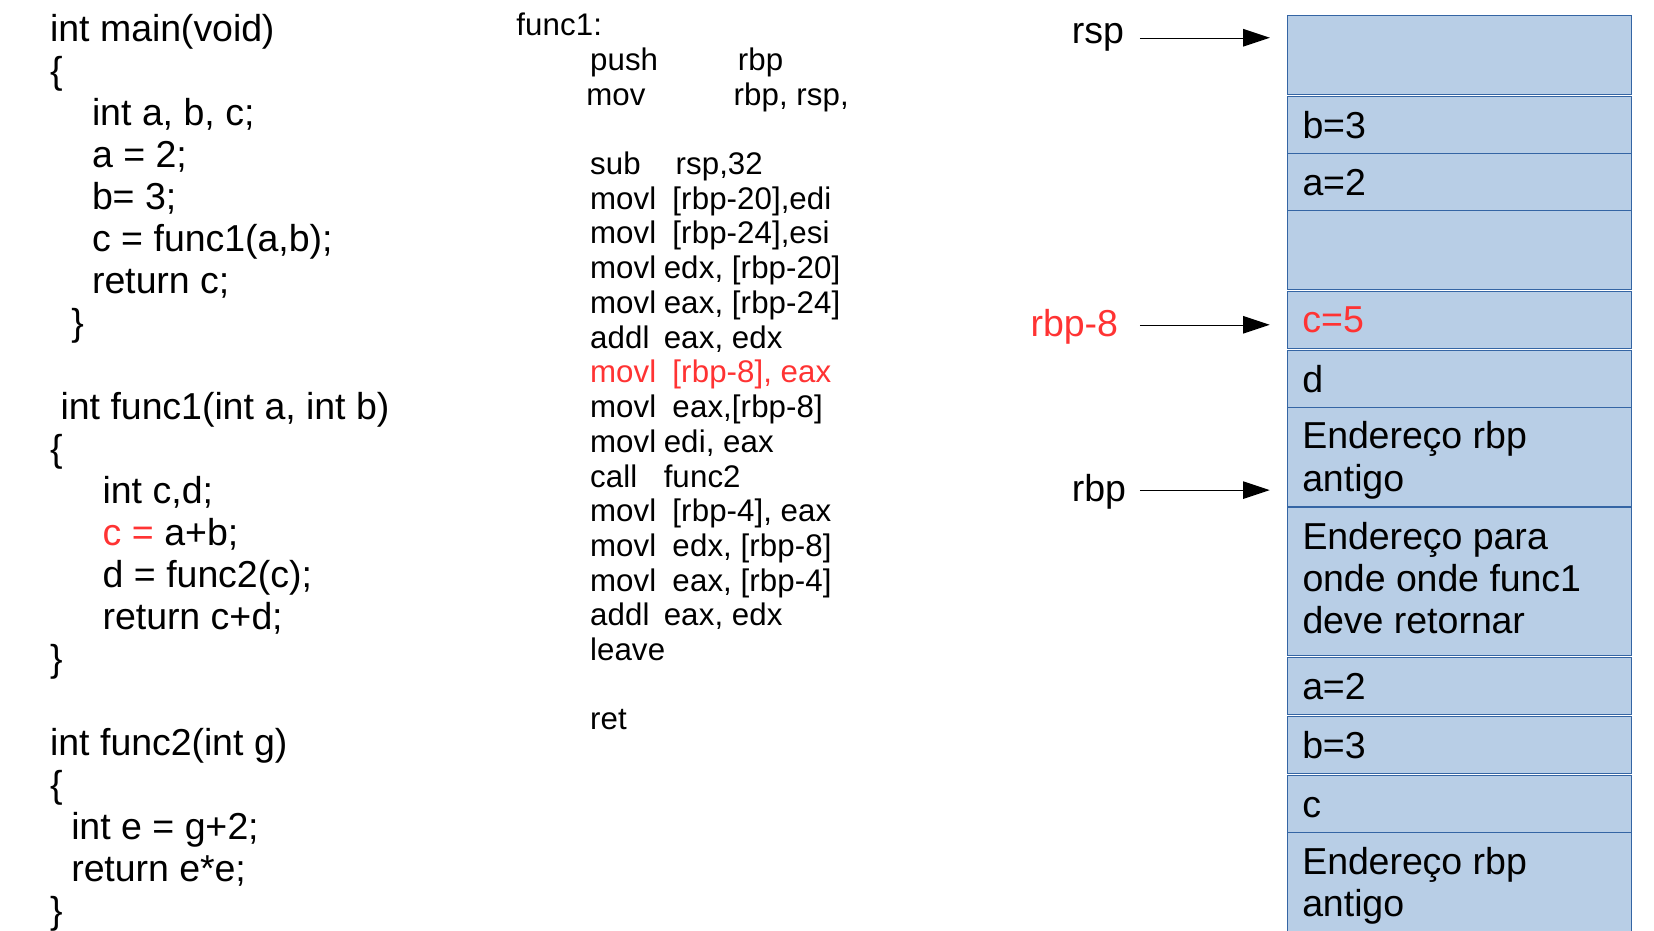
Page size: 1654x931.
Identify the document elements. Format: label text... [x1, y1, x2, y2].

text_box Endereço rbp antigo [1287, 408, 1632, 507]
text_box func1: push rbp mov rbp, rsp, sub rsp,32 movl [rbp-20],edi movl [rbp-24],esi movl edx, [rbp-20] movl eax, [rbp-24] addl eax, edx movl [rbp-8], eax movl eax,[rbp-8] movl edi, eax call func2 movl [rbp-4], eax movl edx, [rbp-8] movl eax, [rbp-4] addl eax, edx leave ret [501, 0, 1010, 925]
text_box Endereço rbp antigo [1287, 833, 1632, 931]
text_box int main(void) { int a, b, c; a = 2; b= 3; c = func1(a,b); return c; } int func1(int a, int b) { int c,d; c = a+b; d = func2(c); return c+d; } int func2(int g) { int e = g+2; return e*e; } [35, 0, 449, 931]
text_box [1287, 211, 1632, 290]
text_box rbp [1057, 459, 1141, 517]
text_box c [1287, 775, 1632, 833]
text_box Endereço para onde onde func1 deve retornar [1287, 507, 1632, 656]
text_box a=2 [1287, 657, 1632, 715]
text_box rbp-8 [1015, 294, 1133, 352]
text_box [1287, 15, 1632, 95]
text_box b=3 [1287, 96, 1632, 154]
text_box c=5 [1287, 291, 1632, 349]
text_box b=3 [1287, 716, 1632, 774]
text_box rsp [1057, 2, 1139, 60]
text_box d [1287, 350, 1632, 408]
text_box a=2 [1287, 154, 1632, 211]
